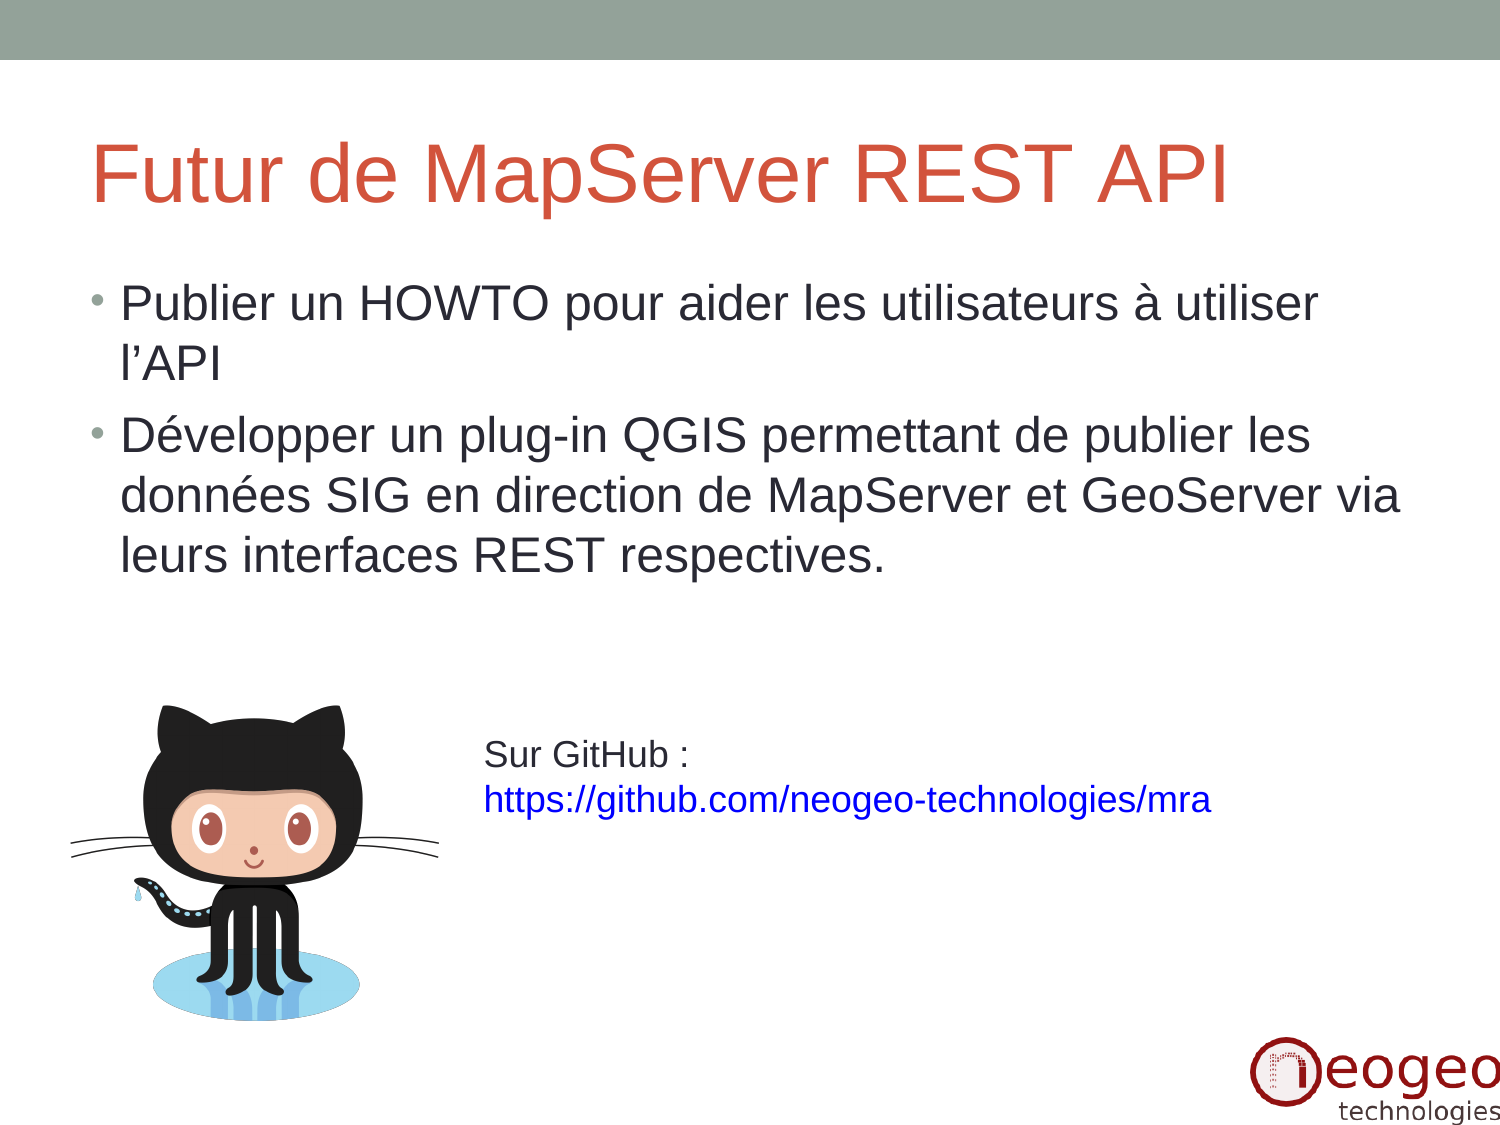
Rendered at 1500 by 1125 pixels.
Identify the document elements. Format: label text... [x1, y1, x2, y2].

picture [58, 699, 452, 1027]
title Futur de MapServer REST API [75, 87, 1426, 250]
picture [1250, 1037, 1500, 1125]
list Publier un HOWTO pour aider les utilisateurs à utiliser l’API Développer un plug-in QGIS permettant de publier les données SIG en direction de MapServer et GeoServer via leurs interfaces REST respectives. [75, 262, 1426, 601]
text_box Sur GitHub : https://github.com/neogeo-technologies/mra [468, 721, 1386, 873]
